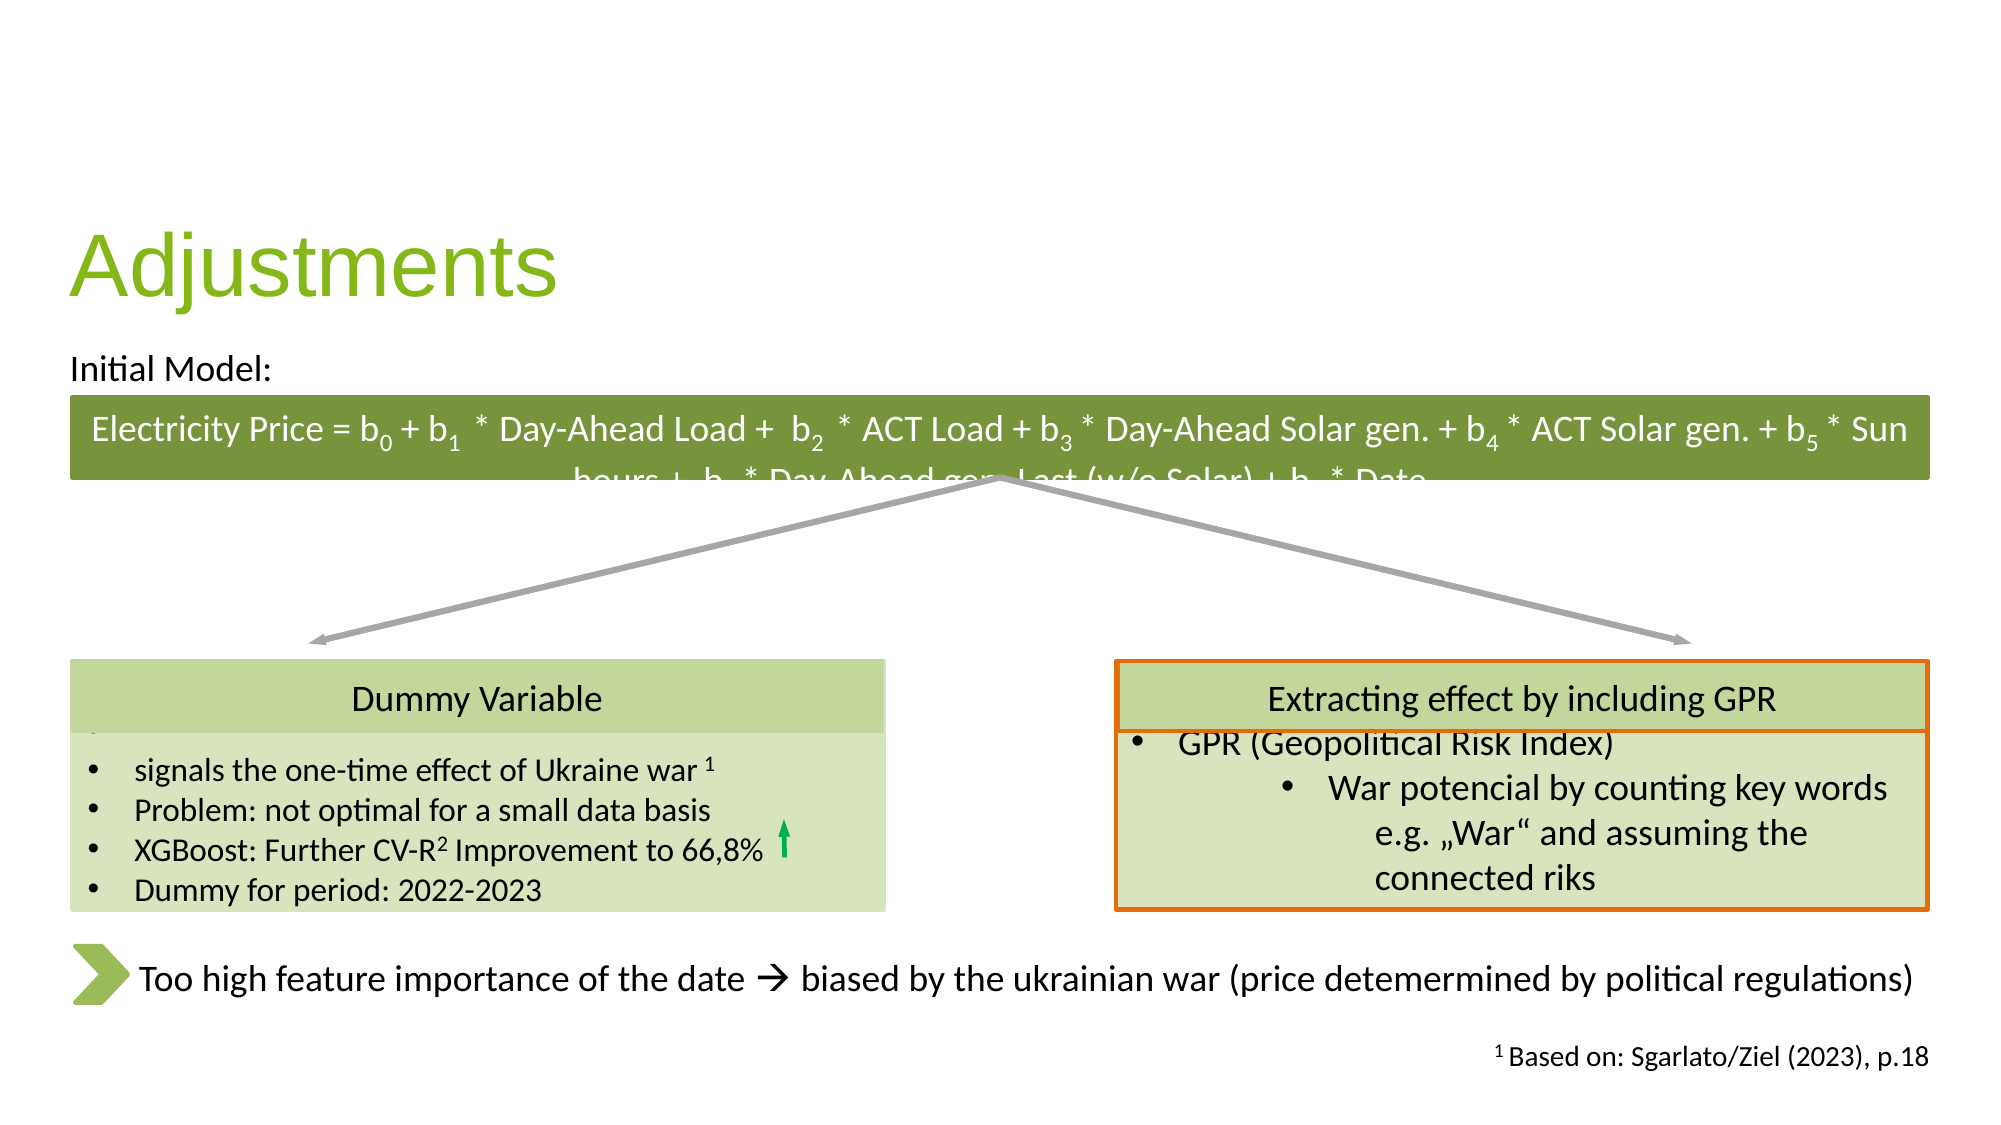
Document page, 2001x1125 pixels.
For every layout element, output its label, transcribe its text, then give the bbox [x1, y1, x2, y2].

text_box Too high feature importance of the date  biased by the ukrainian war (price detemermined by political regulations) [124, 945, 1945, 1007]
text_box Initial Model: [55, 336, 402, 398]
text_box Dummy Variable [73, 661, 882, 731]
text_box GPR (Geopolitical Risk Index) War potencial by counting key words e.g. „War“ and assuming the connected riks [1116, 661, 1928, 910]
text_box Electricity Price = b0 + b1 * Day-Ahead Load + b2 * ACT Load + b3 * Day-Ahead Solar gen. + b4 * ACT Solar gen. + b5 * Sun hours + b7 * Day-Ahead gen. Last (w/o Solar) + b8 * Date [73, 397, 1927, 478]
title Adjustments [55, 200, 1946, 311]
text_box [74, 945, 124, 1003]
text_box 1 Based on: Sgarlato/Ziel (2023), p.18 [1479, 1029, 2000, 1080]
text_box signals the one-time effect of Ukraine war 1 Problem: not optimal for a small data basis XGBoost: Further CV-R2 Improvement to 66,8% Dummy for period: 2022-2023 [73, 661, 884, 910]
text_box Extracting effect by including GPR [1118, 661, 1927, 731]
